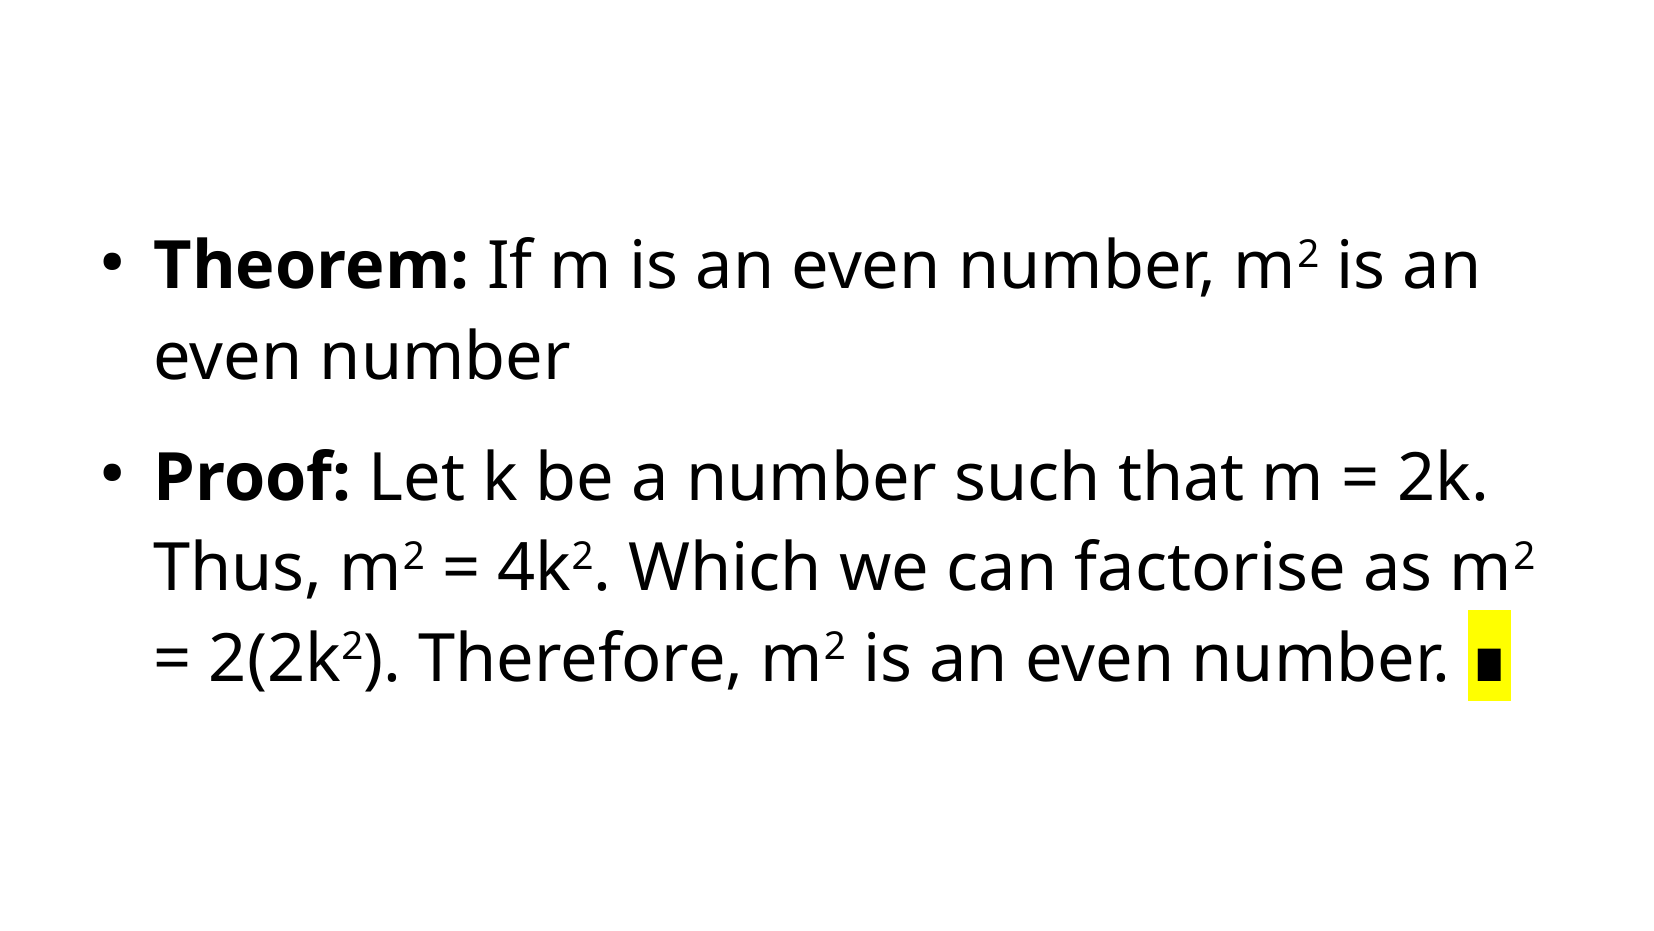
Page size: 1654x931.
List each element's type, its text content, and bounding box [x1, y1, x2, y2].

list Theorem: If m is an even number, m2 is an even number Proof: Let k be a number such that m = 2k. Thus, m2 = 4k2. Which we can factorise as m2 = 2(2k2). Therefore, m2 is an even number. ∎ [82, 217, 1571, 758]
